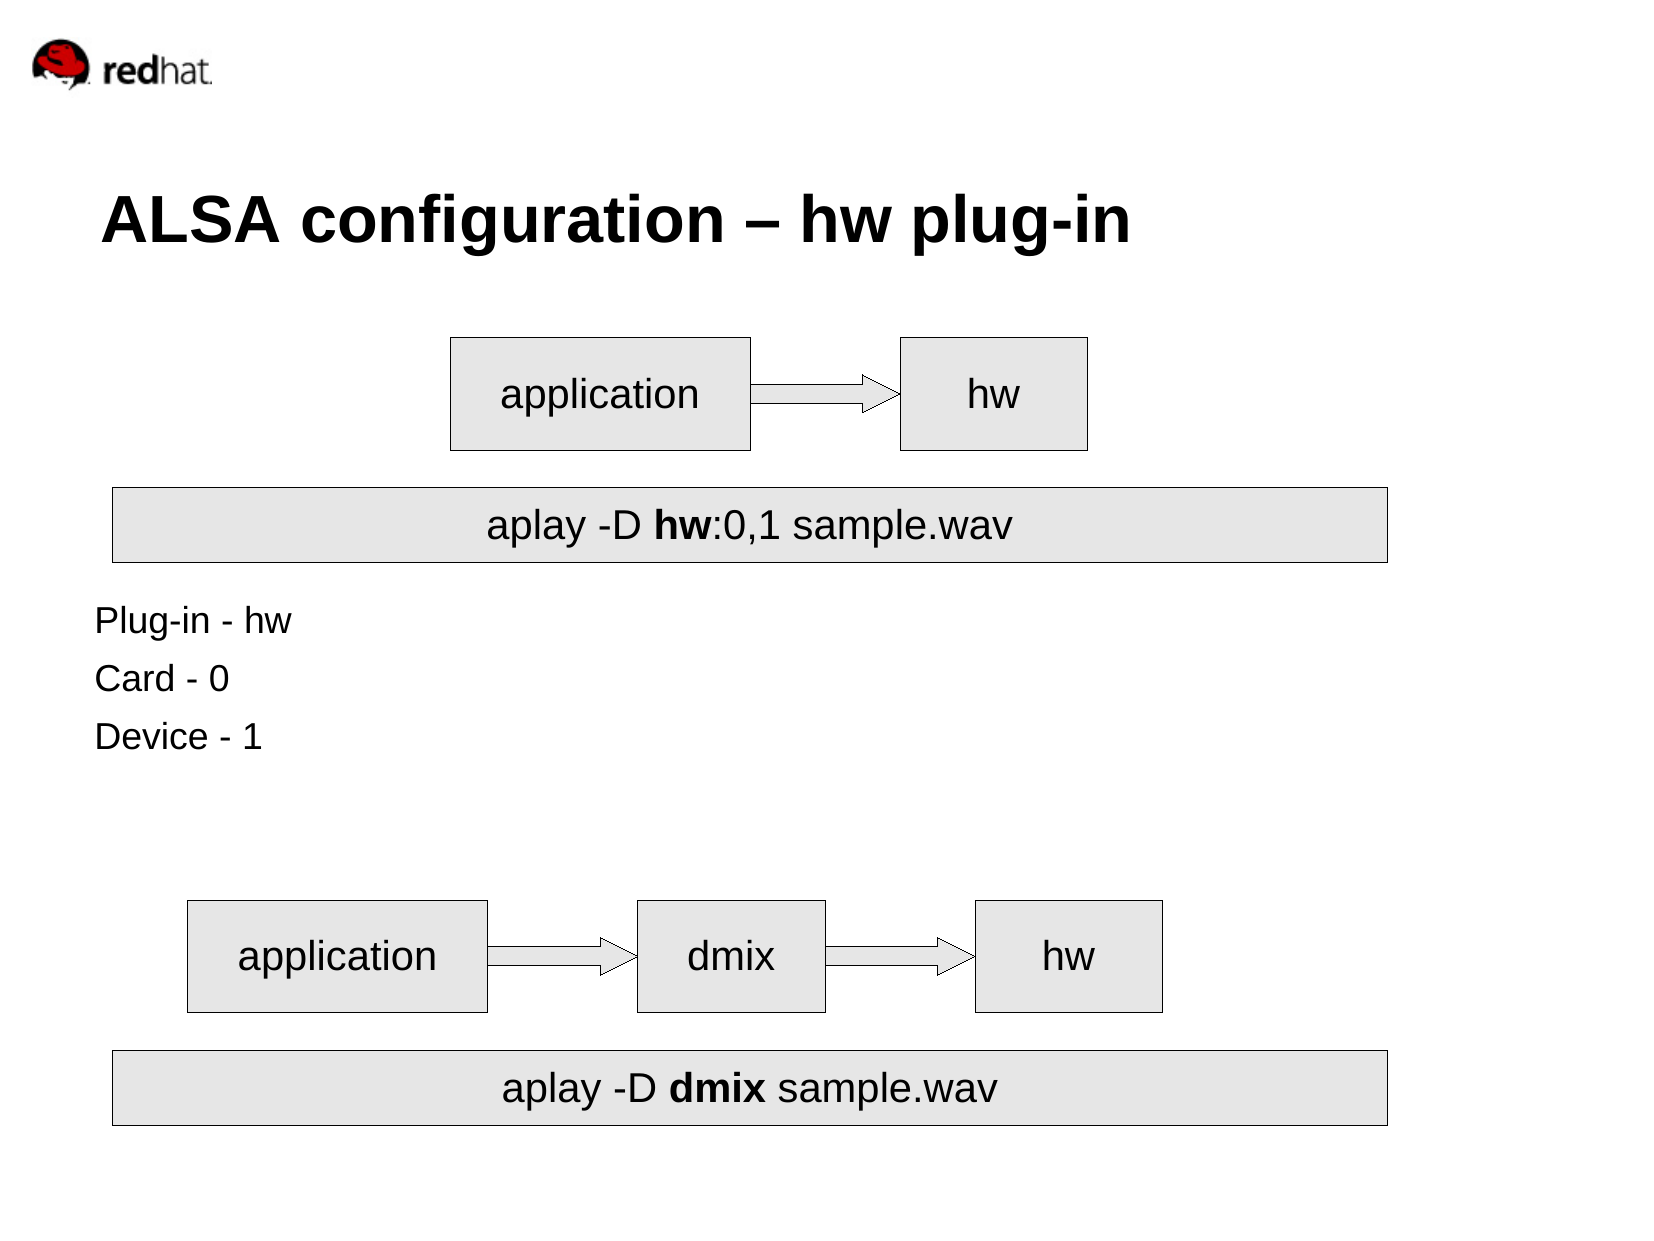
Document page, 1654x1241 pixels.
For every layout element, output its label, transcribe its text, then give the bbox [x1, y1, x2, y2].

text_box application [187, 900, 488, 1013]
picture [31, 37, 212, 98]
text_box aplay -D dmix sample.wav [112, 1050, 1388, 1126]
text_box [750, 374, 901, 413]
title ALSA configuration – hw plug-in [100, 164, 1506, 275]
text_box dmix [637, 900, 826, 1013]
text_box application [450, 337, 751, 451]
text_box [487, 937, 638, 976]
text_box hw [900, 337, 1088, 451]
text_box aplay -D hw:0,1 sample.wav [112, 487, 1388, 563]
text_box [825, 937, 976, 976]
text_box hw [975, 900, 1163, 1013]
list Plug-in - hw Card - 0 Device - 1 [94, 600, 1500, 1174]
